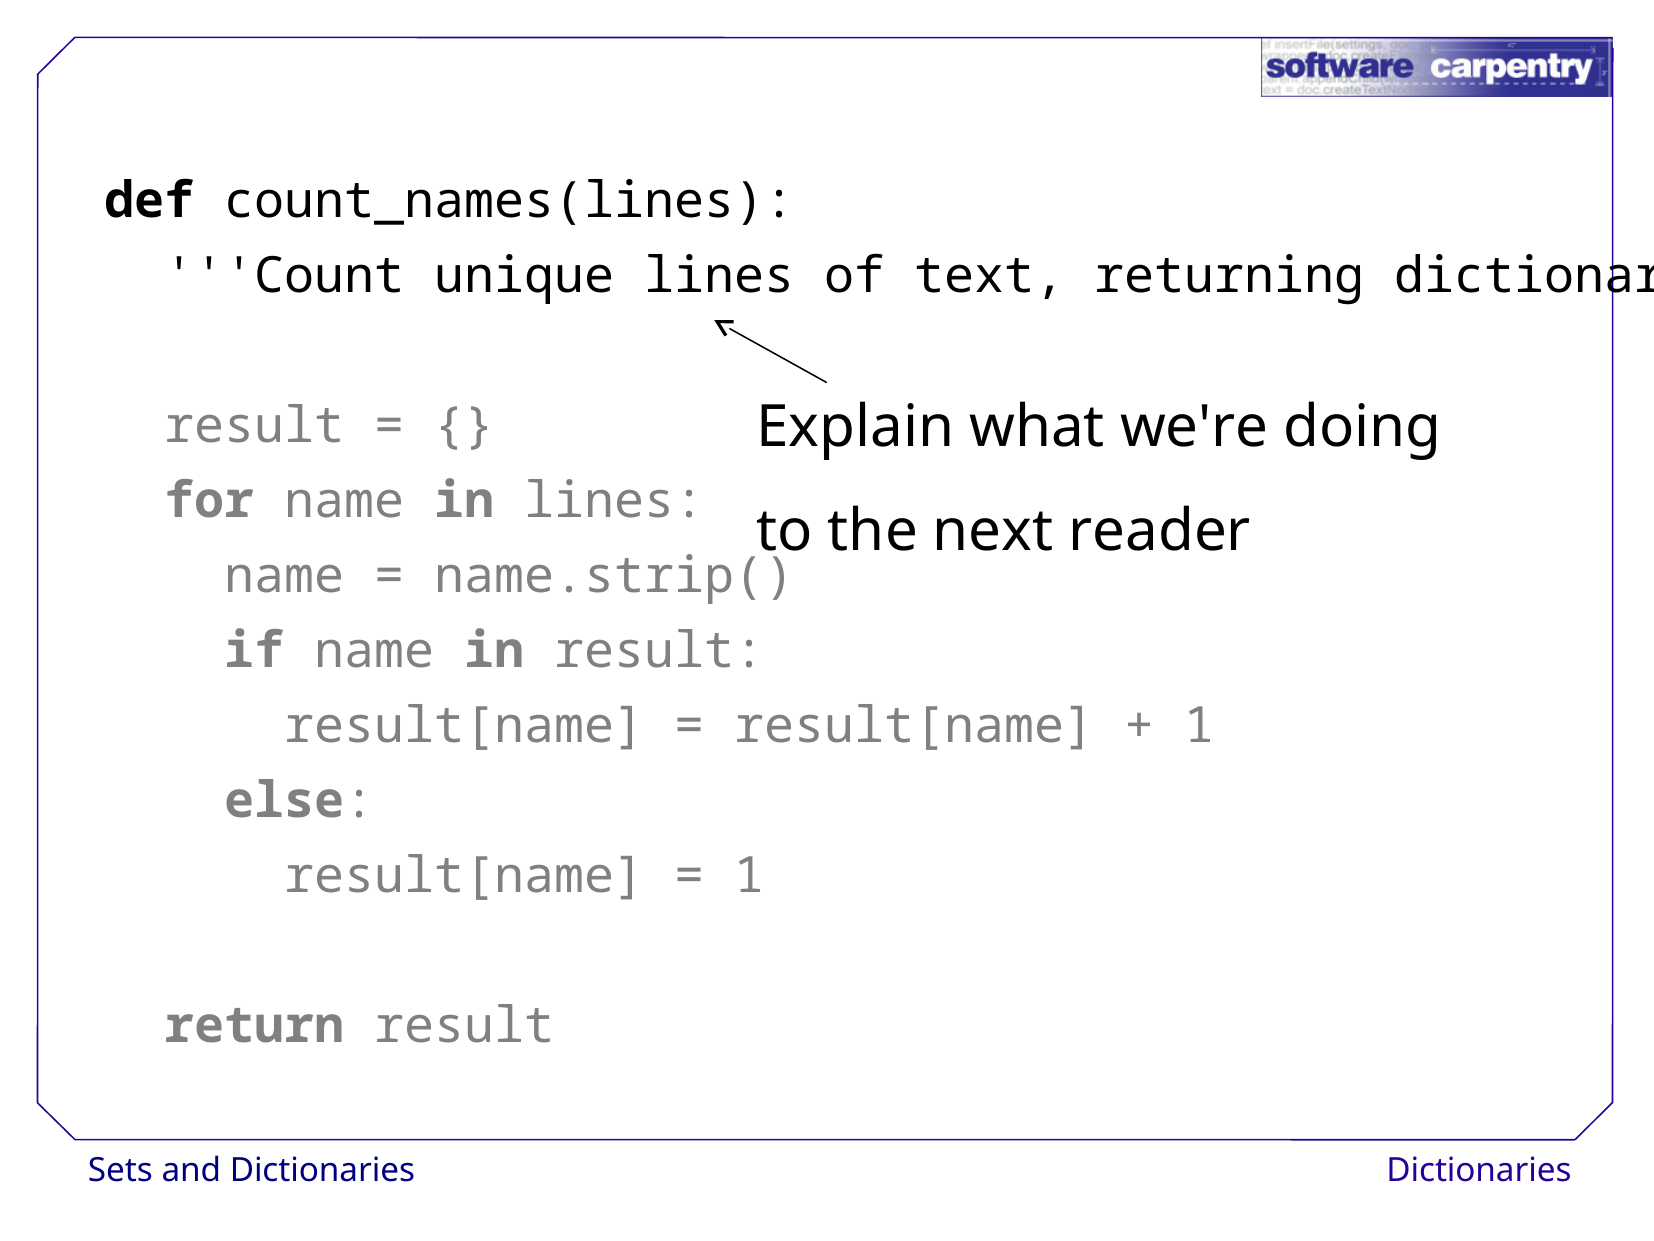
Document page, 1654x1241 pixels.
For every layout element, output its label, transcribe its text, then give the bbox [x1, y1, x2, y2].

text_box Explain what we're doing to the next reader [741, 345, 1607, 571]
text_box def count_names(lines): '''Count unique lines of text, returning dictionary.''' result = {} for name in lines: name = name.strip() if name in result: result[name] = result[name] + 1 else: result[name] = 1 return result [89, 144, 1402, 1008]
picture [1261, 39, 1613, 97]
